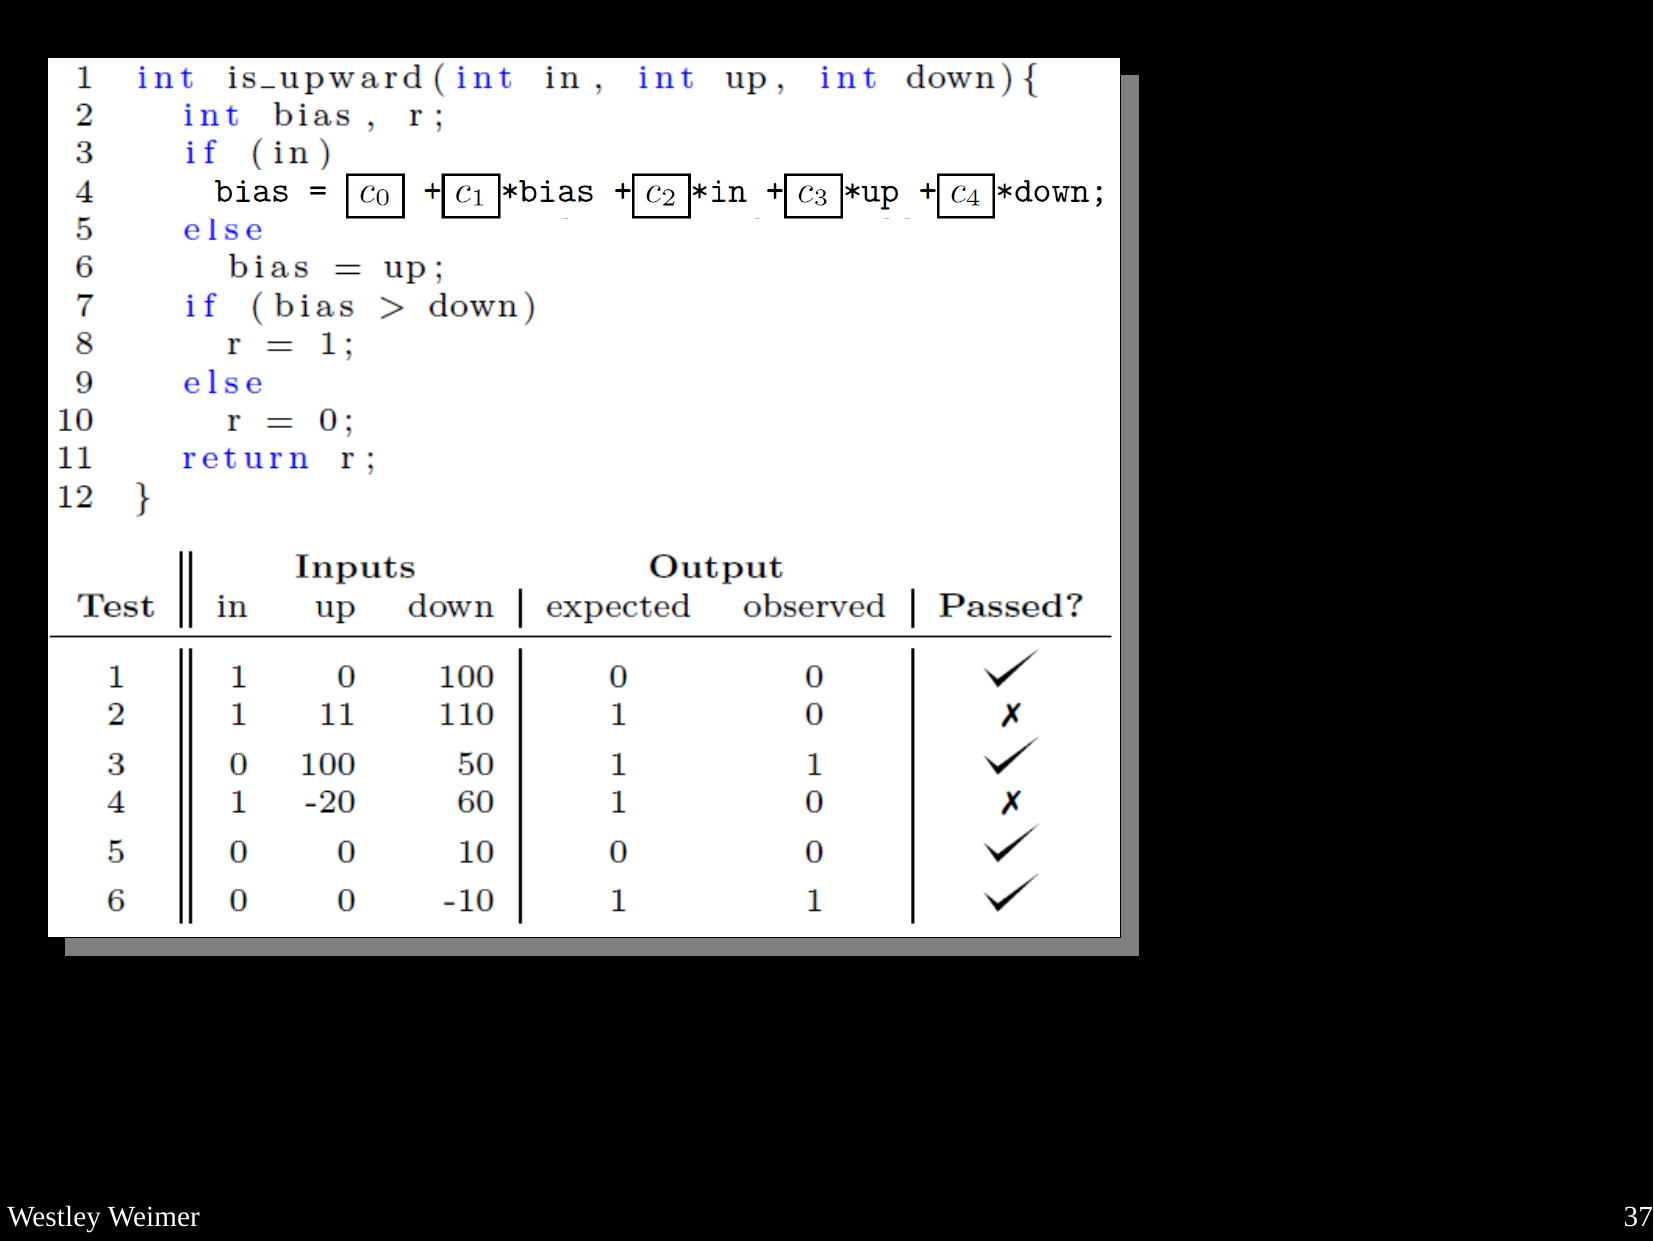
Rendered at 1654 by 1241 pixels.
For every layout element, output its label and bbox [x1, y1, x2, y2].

picture [47, 57, 1121, 938]
